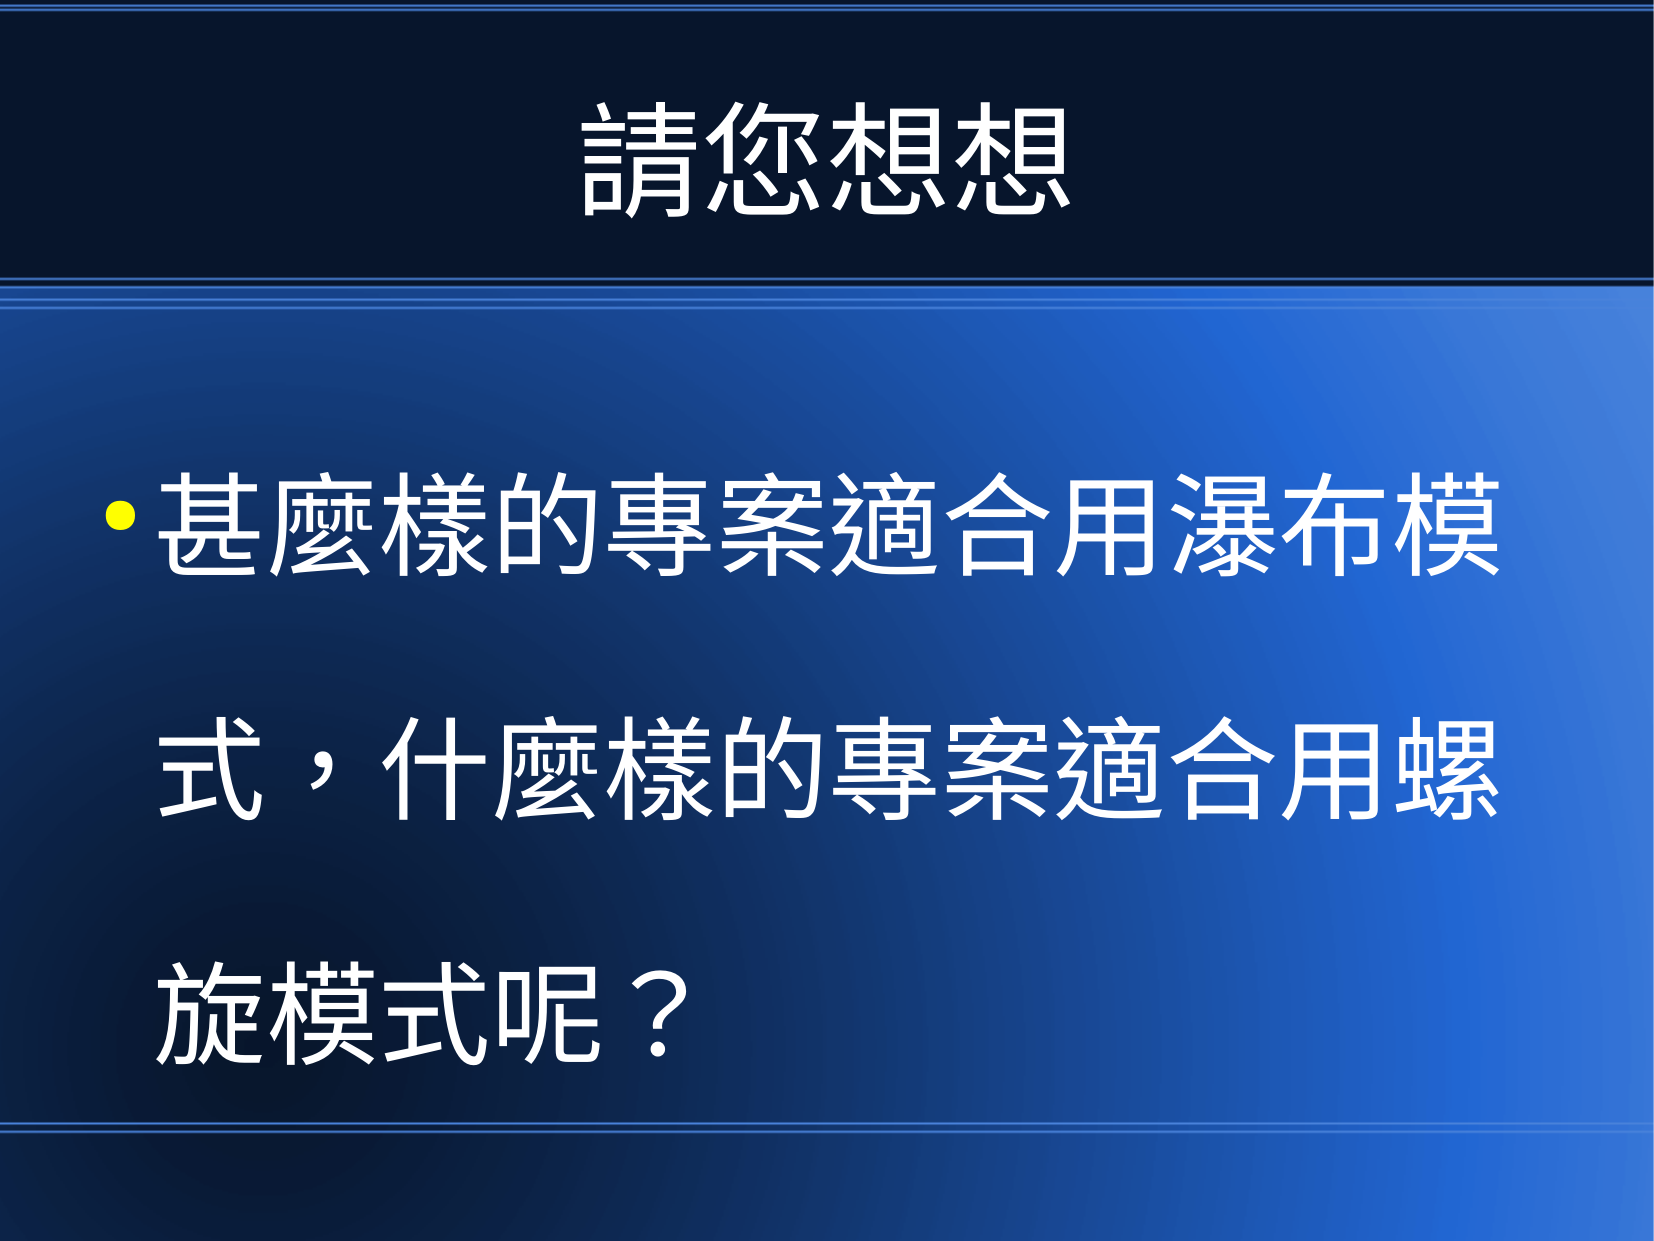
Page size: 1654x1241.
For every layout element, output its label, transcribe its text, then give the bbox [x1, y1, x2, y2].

list 甚麼樣的專案適合用瀑布模式，什麼樣的專案適合用螺旋模式呢？ [82, 355, 1571, 1241]
title 請您想想 [82, 49, 1571, 257]
picture [0, 0, 1654, 1241]
